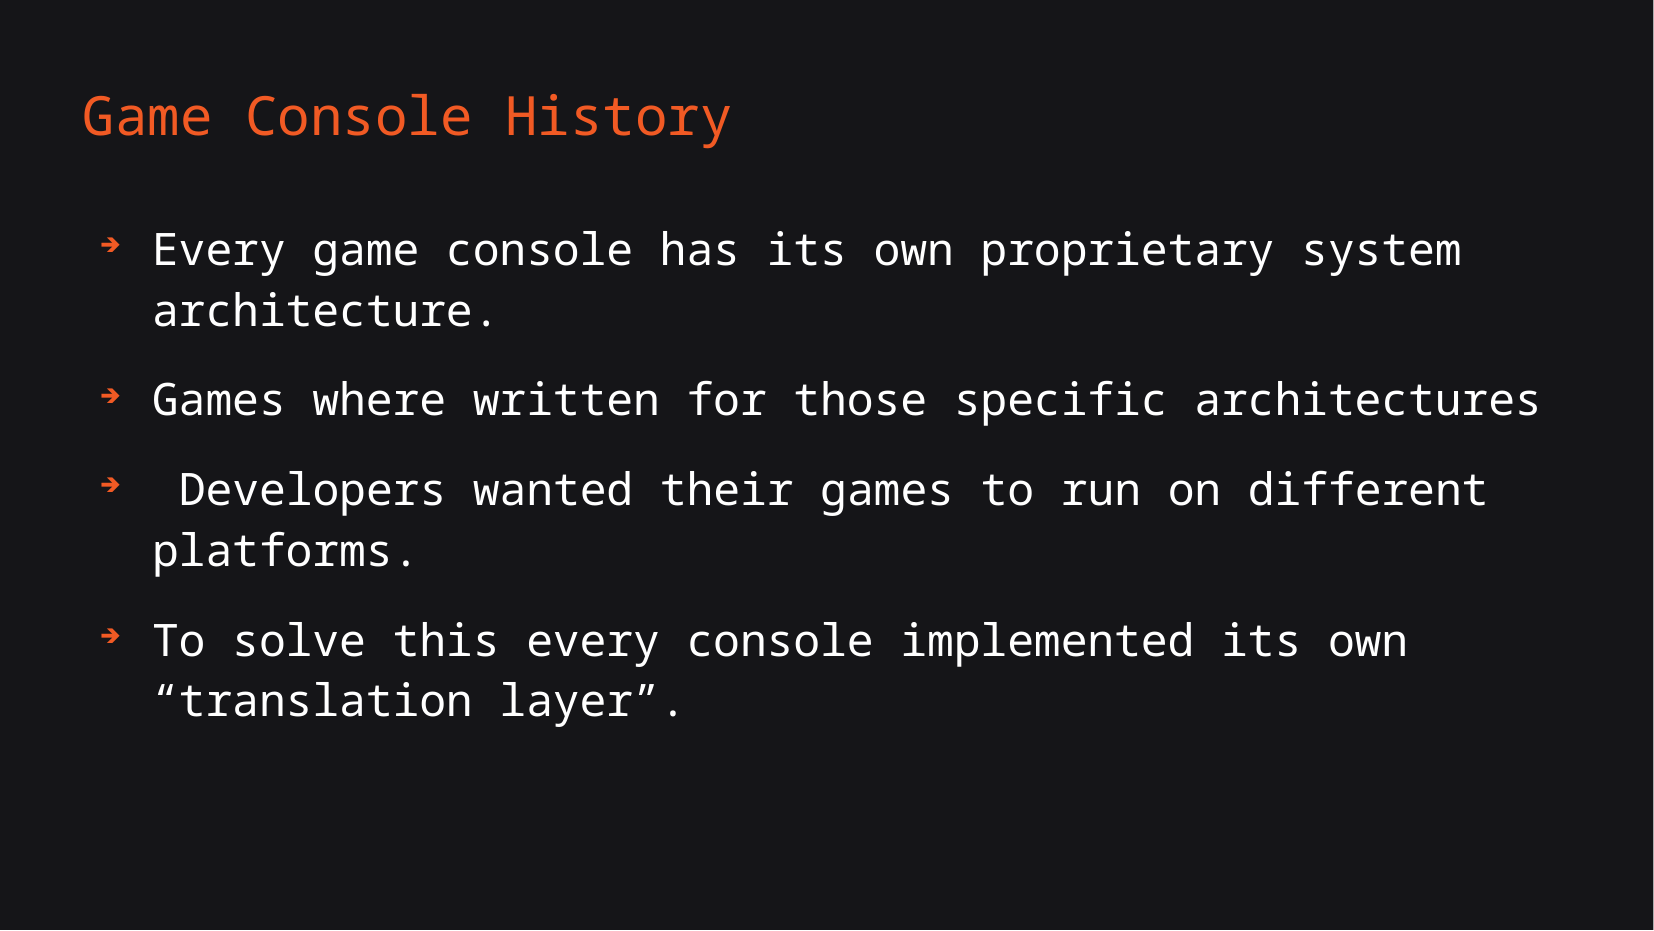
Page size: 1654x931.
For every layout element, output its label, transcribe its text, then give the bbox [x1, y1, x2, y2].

list Every game console has its own proprietary system architecture. Games where written for those specific architectures Developers wanted their games to run on different platforms. To solve this every console implemented its own “translation layer”. [82, 217, 1571, 758]
title Game Console History [82, 37, 1276, 193]
